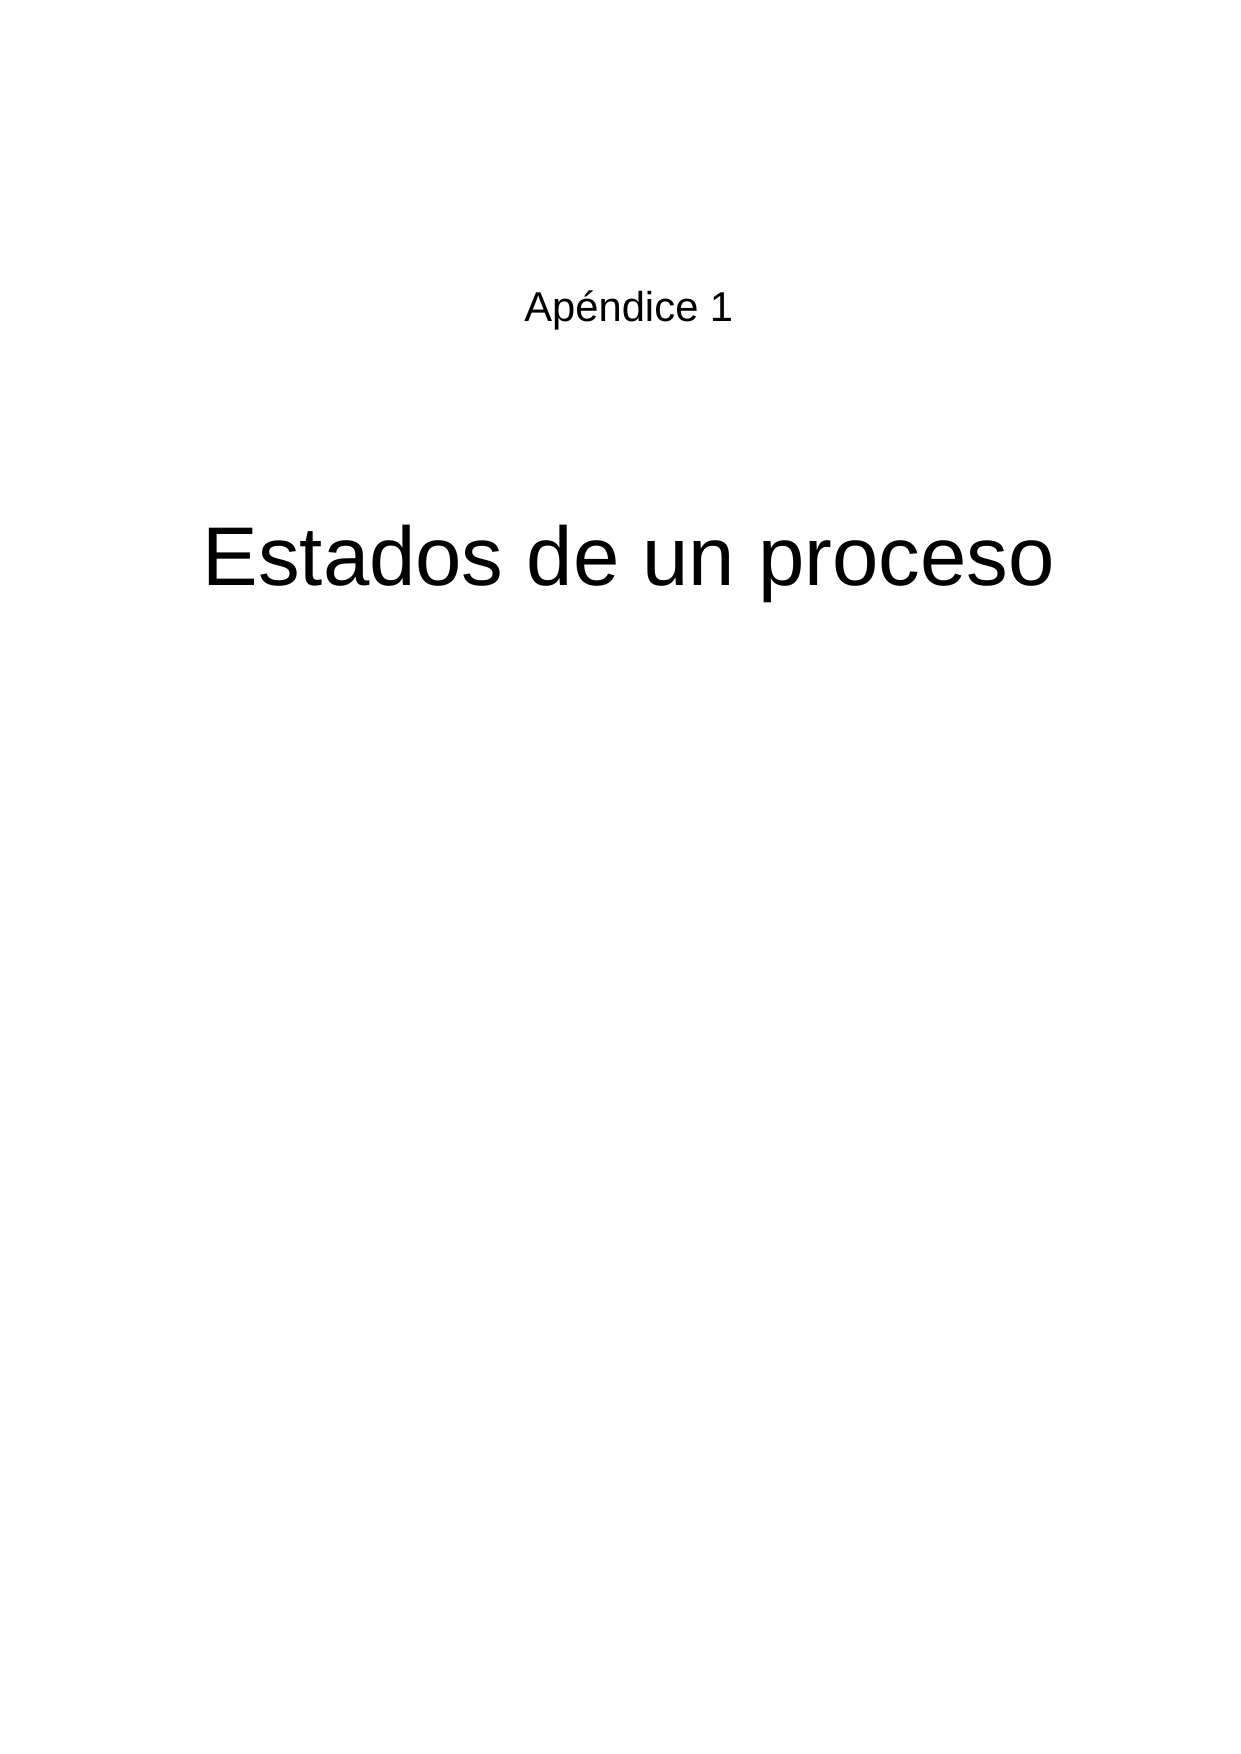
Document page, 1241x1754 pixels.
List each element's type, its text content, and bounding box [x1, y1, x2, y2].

title Apéndice 1 Estados de un proceso [124, 283, 1134, 604]
